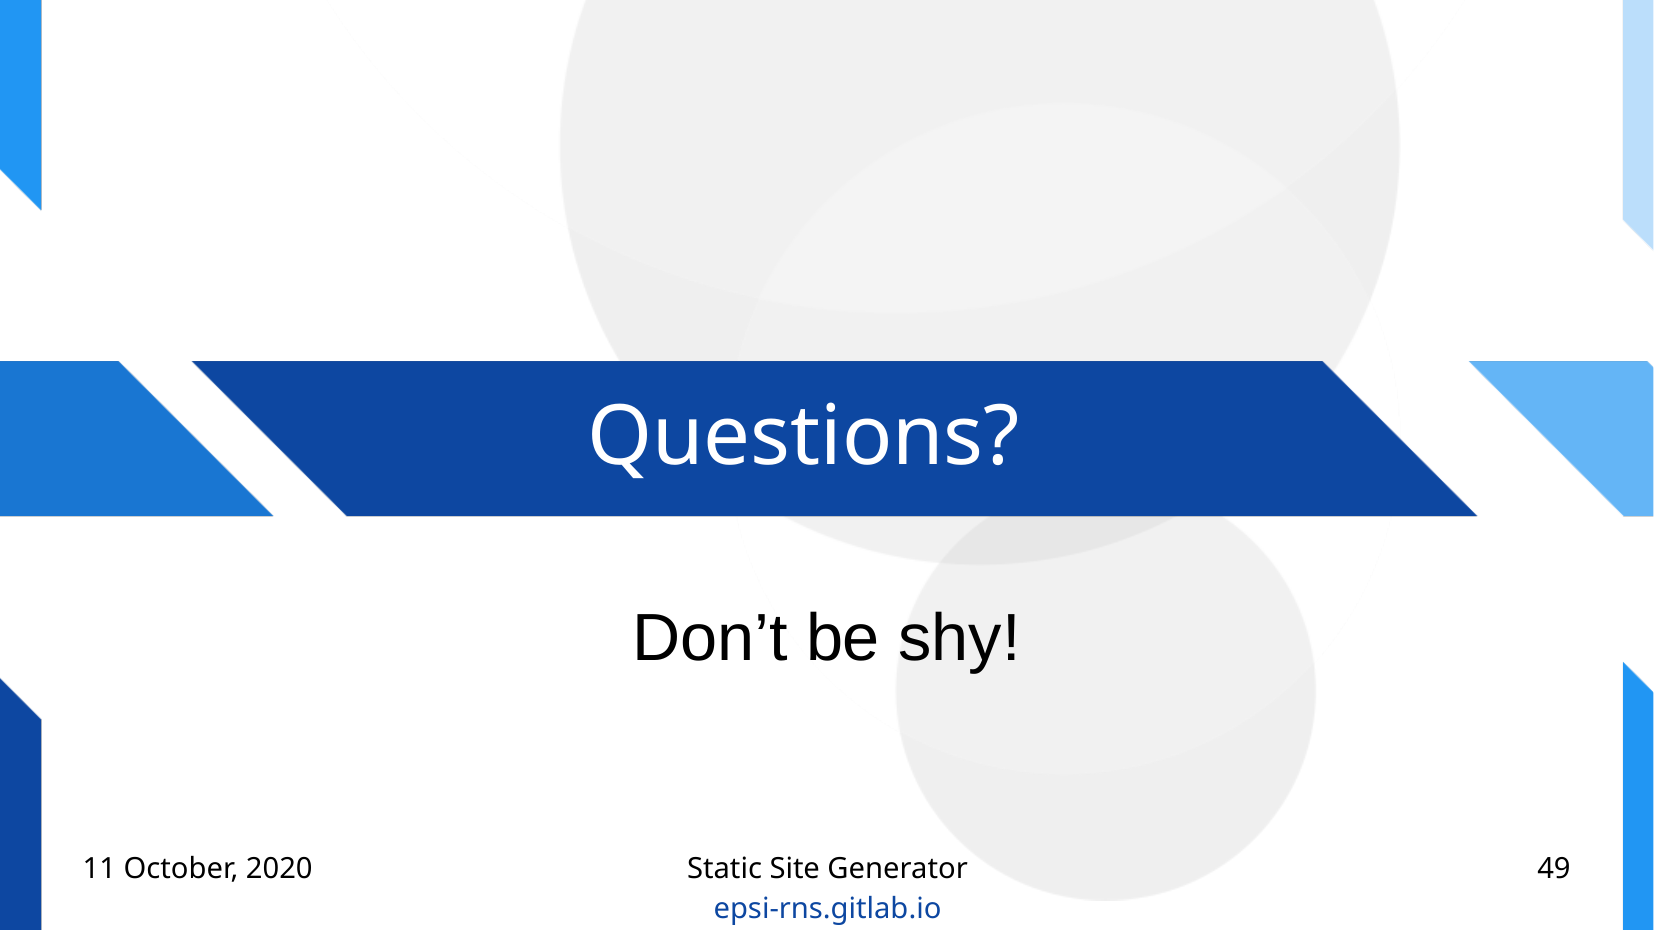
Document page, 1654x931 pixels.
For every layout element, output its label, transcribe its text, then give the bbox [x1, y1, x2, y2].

list Don’t be shy! [82, 600, 1571, 811]
picture [0, 0, 1654, 930]
title Questions? [60, 354, 1549, 511]
